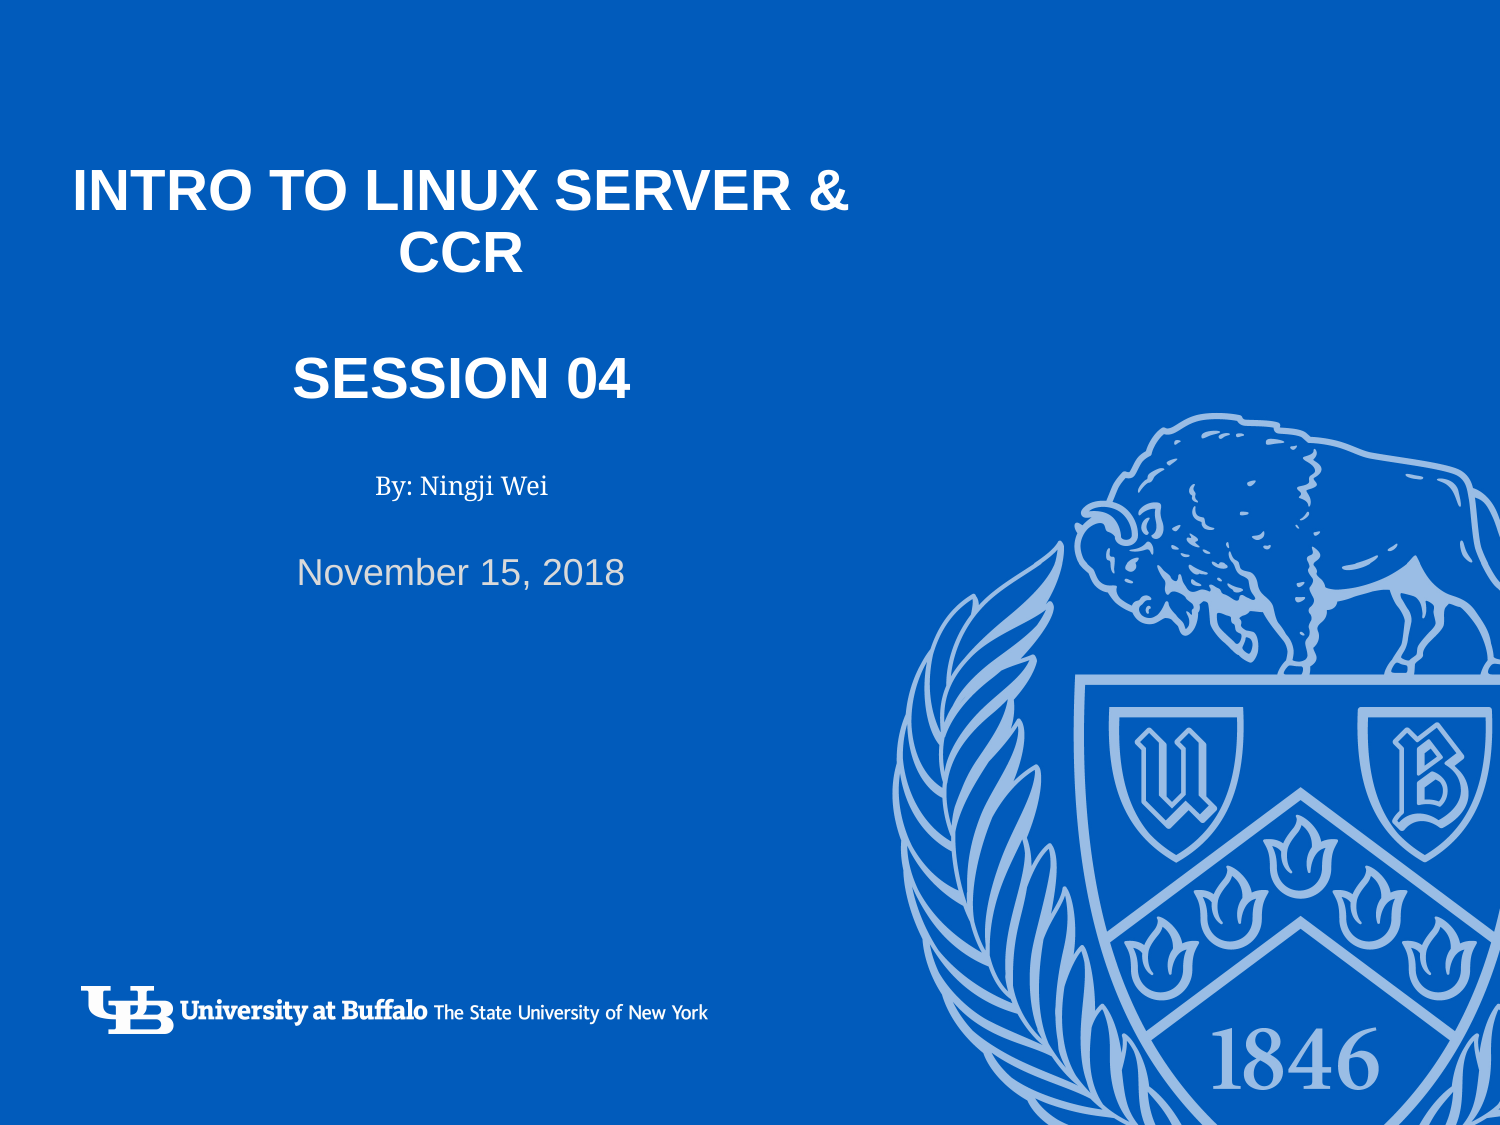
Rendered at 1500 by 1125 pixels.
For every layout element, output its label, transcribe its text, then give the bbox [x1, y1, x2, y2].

picture [0, 0, 1500, 1125]
text_box November 15, 2018 [281, 540, 640, 600]
title Intro to Linux Server & CCR SESSION 04 By: Ningji Wei [61, 148, 878, 540]
